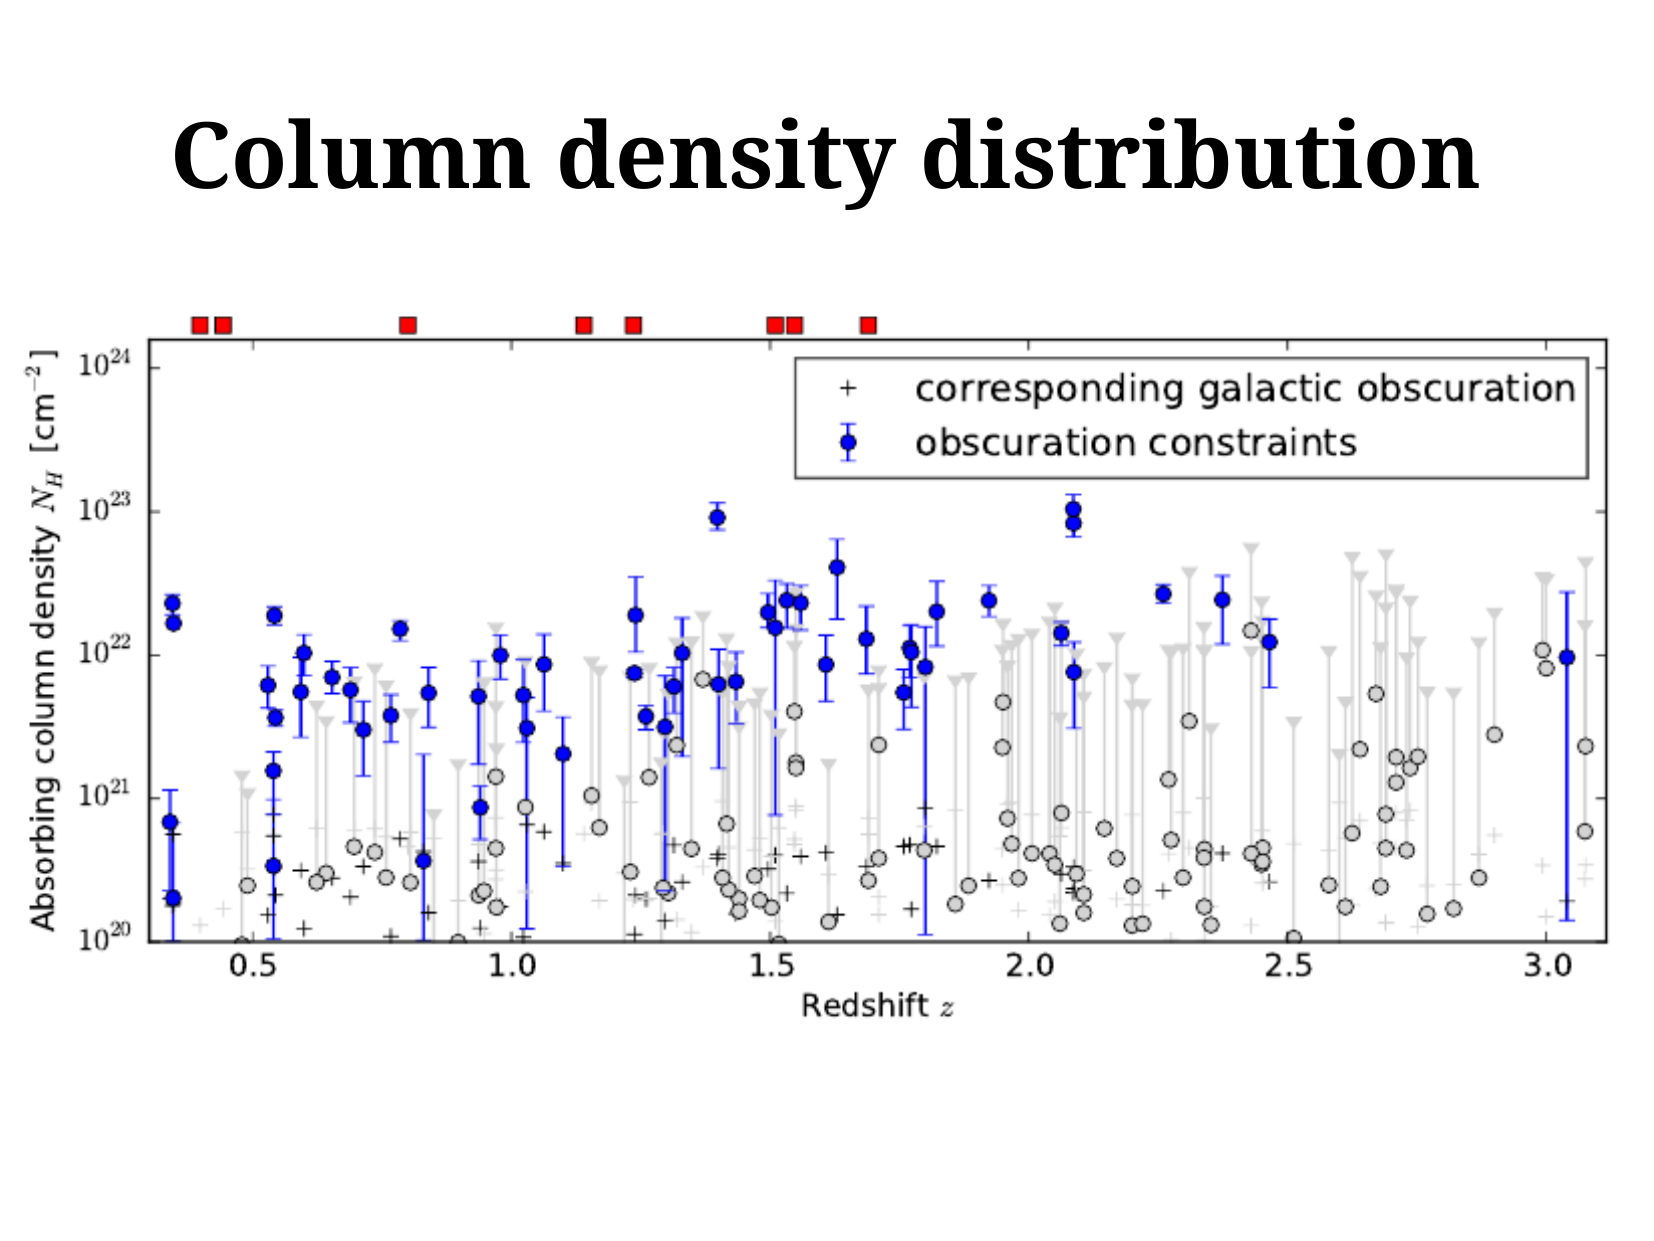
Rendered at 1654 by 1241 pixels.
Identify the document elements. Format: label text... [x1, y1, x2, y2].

title Column density distribution [82, 49, 1571, 257]
picture [0, 299, 1654, 1063]
